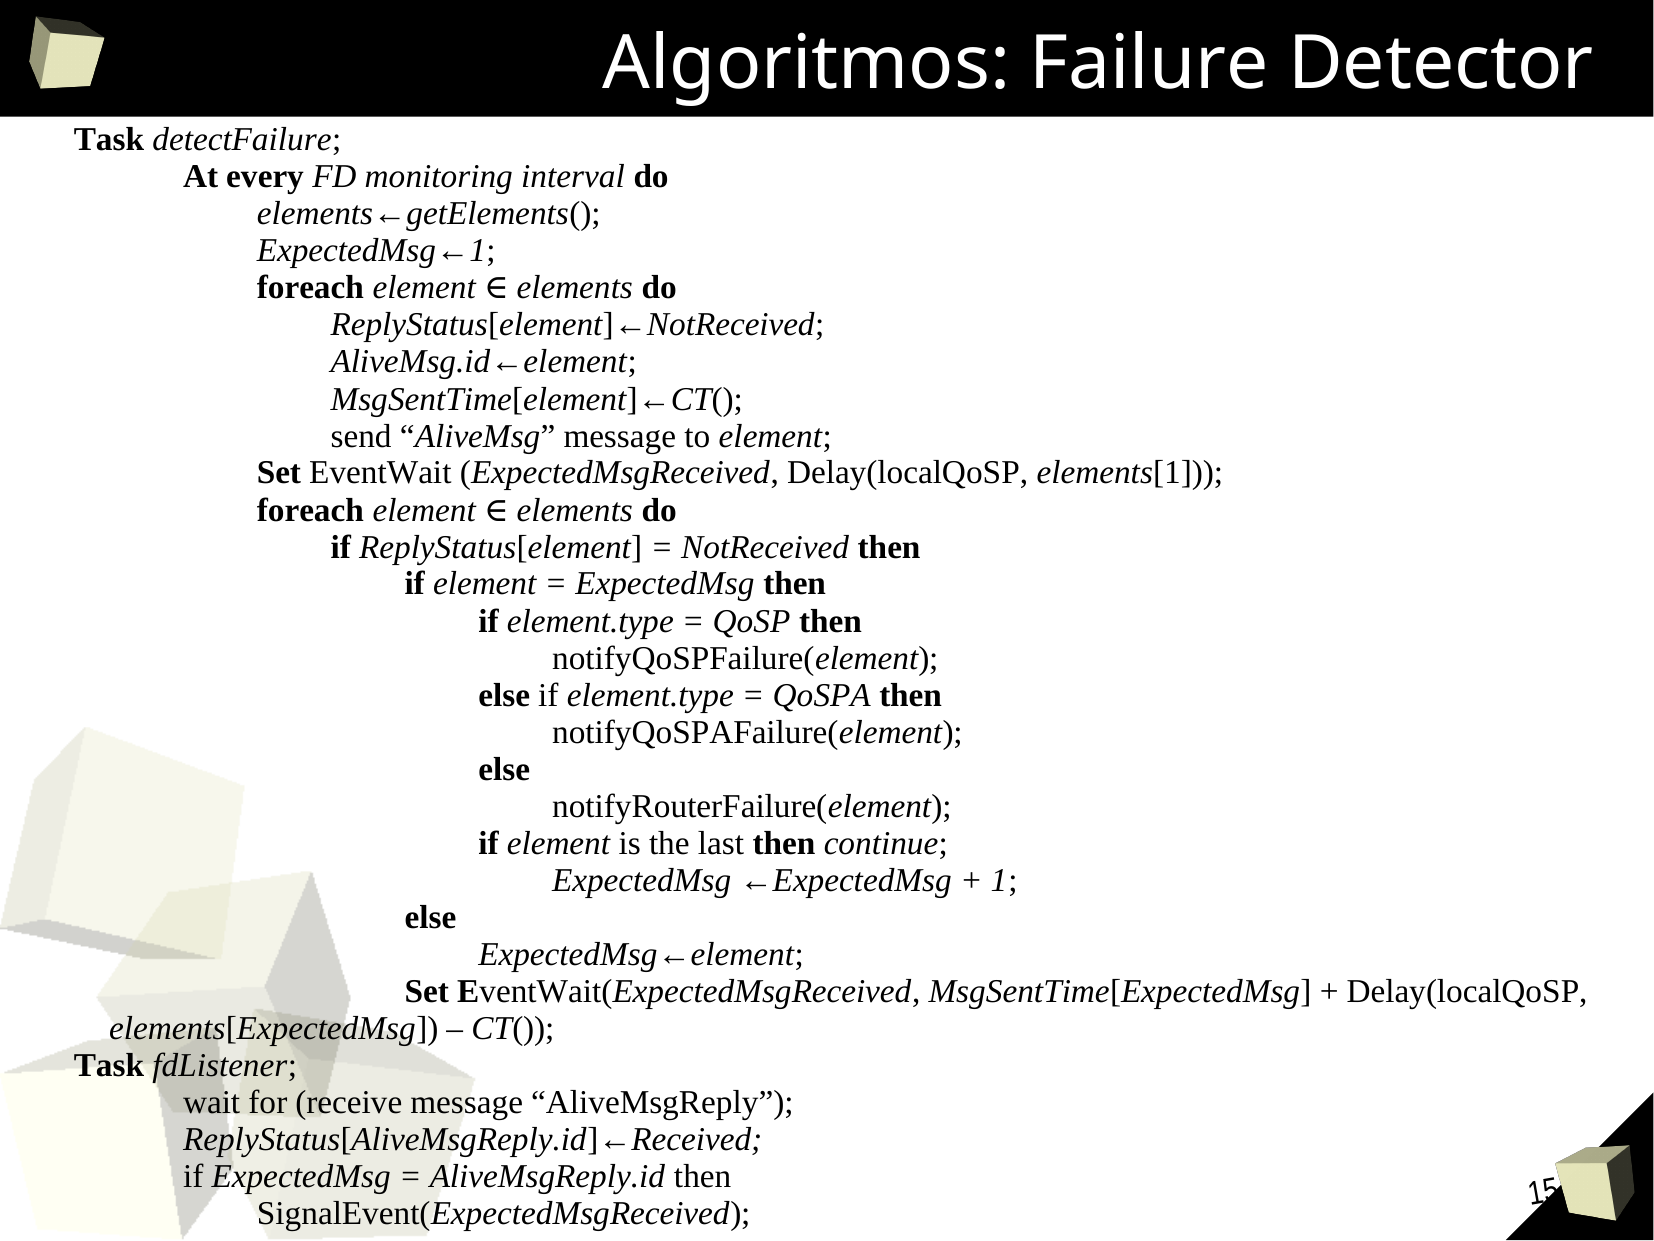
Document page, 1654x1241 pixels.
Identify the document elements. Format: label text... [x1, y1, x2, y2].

subtitle Task detectFailure; At every FD monitoring interval do elements←getElements(); ExpectedMsg←1; foreach element ∈ elements do ReplyStatus[element]←NotReceived; AliveMsg.id←element; MsgSentTime[element]←CT(); send “AliveMsg” message to element; Set EventWait (ExpectedMsgReceived, Delay(localQoSP, elements[1])); foreach element ∈ elements do if ReplyStatus[element] = NotReceived then if element = ExpectedMsg then if element.type = QoSP then notifyQoSPFailure(element); else if element.type = QoSPA then notifyQoSPAFailure(element); else notifyRouterFailure(element); if element is the last then continue; ExpectedMsg ←ExpectedMsg + 1; else ExpectedMsg←element; Set EventWait(ExpectedMsgReceived, MsgSentTime[ExpectedMsg] + Delay(localQoSP, elements[ExpectedMsg]) – CT()); Task fdListener; wait for (receive message “AliveMsgReply”); ReplyStatus[AliveMsgReply.id]←Received; if ExpectedMsg = AliveMsgReply.id then SignalEvent(ExpectedMsgReceived); [38, 120, 1605, 1232]
picture [0, 726, 477, 1241]
title Algoritmos: Failure Detector [118, 0, 1595, 119]
